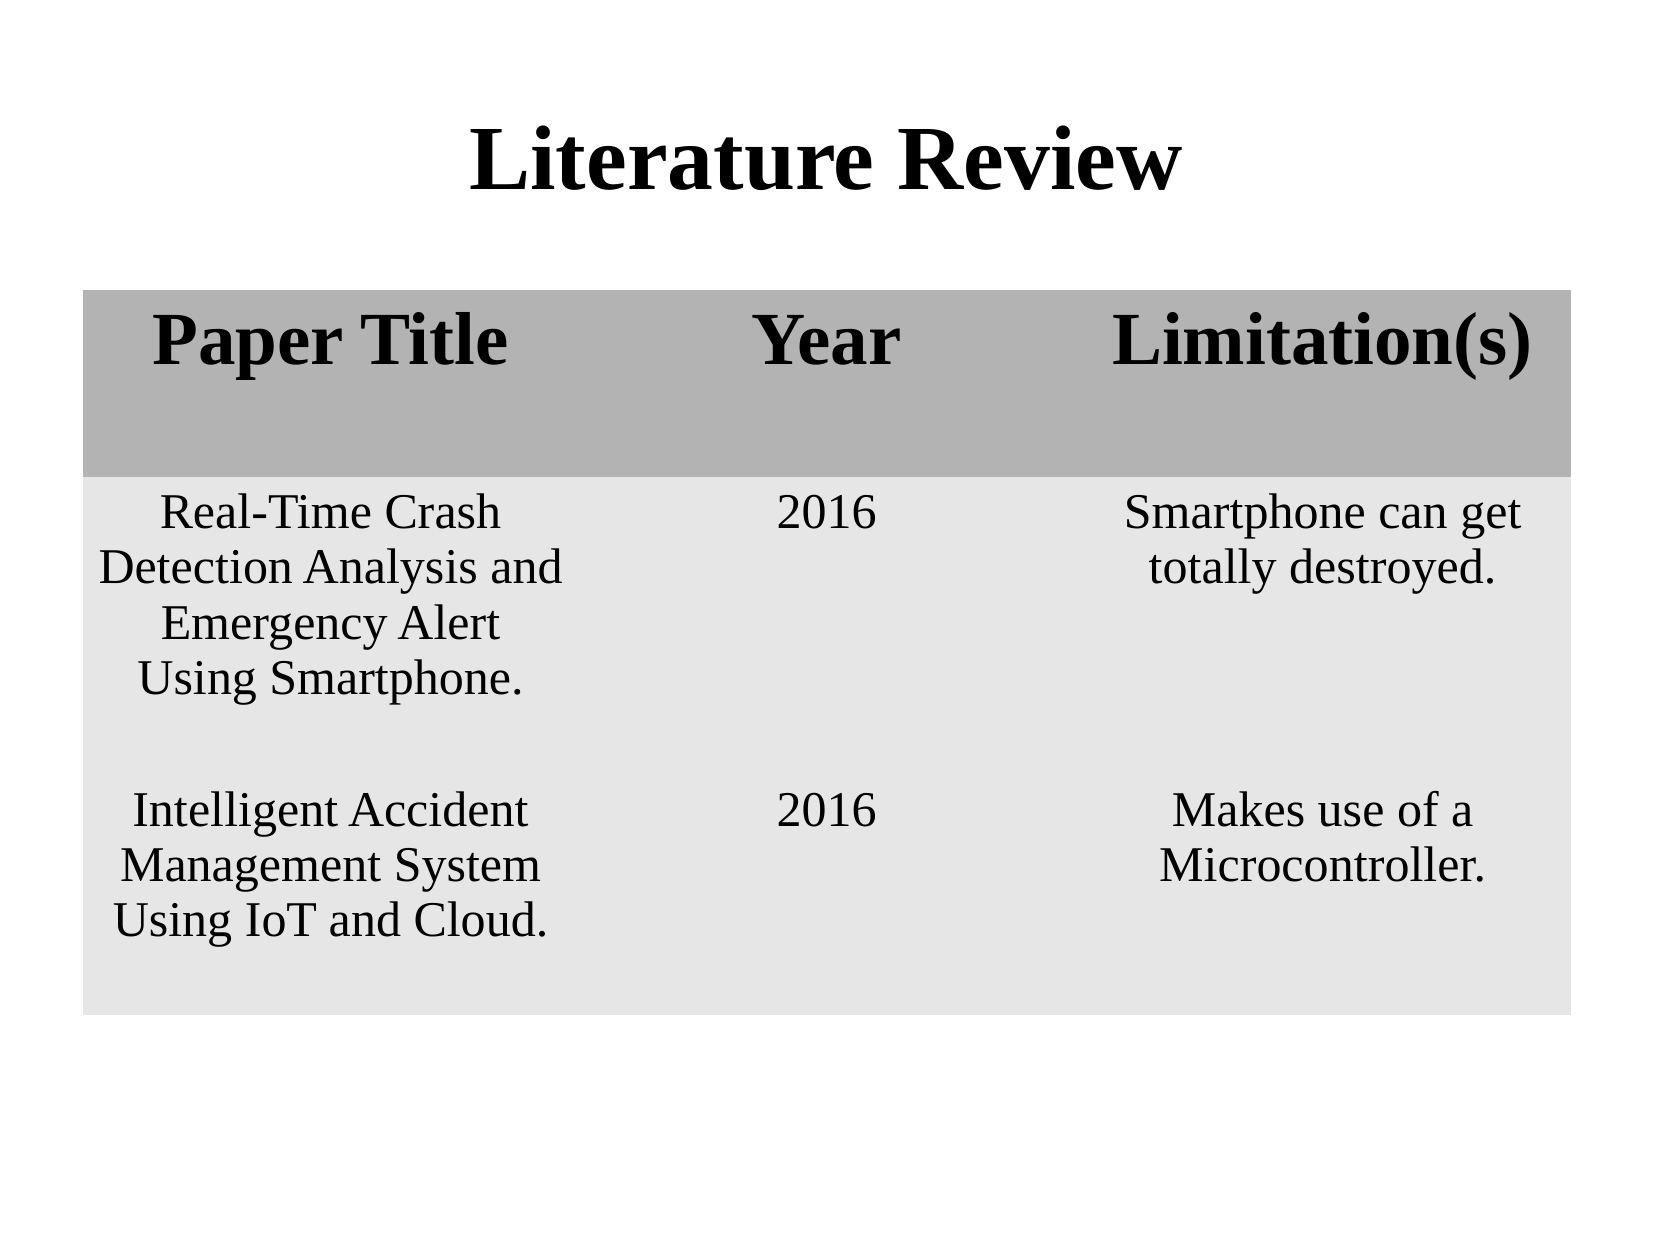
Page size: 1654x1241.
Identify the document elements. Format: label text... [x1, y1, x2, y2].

table_cell Real-Time Crash Detection Analysis and Emergency Alert Using Smartphone. [83, 477, 579, 774]
table_header Paper Title [83, 290, 579, 477]
table_cell Smartphone can get totally destroyed. [1075, 477, 1571, 774]
table_cell 2016 [579, 477, 1075, 774]
table_header Limitation(s) [1075, 290, 1571, 477]
table_cell Intelligent Accident Management System Using IoT and Cloud. [83, 774, 579, 1015]
text_box Literature Review [82, 49, 1571, 257]
table_cell Makes use of a Microcontroller. [1075, 774, 1571, 1015]
table_header Year [579, 290, 1075, 477]
table_cell 2016 [579, 774, 1075, 1015]
